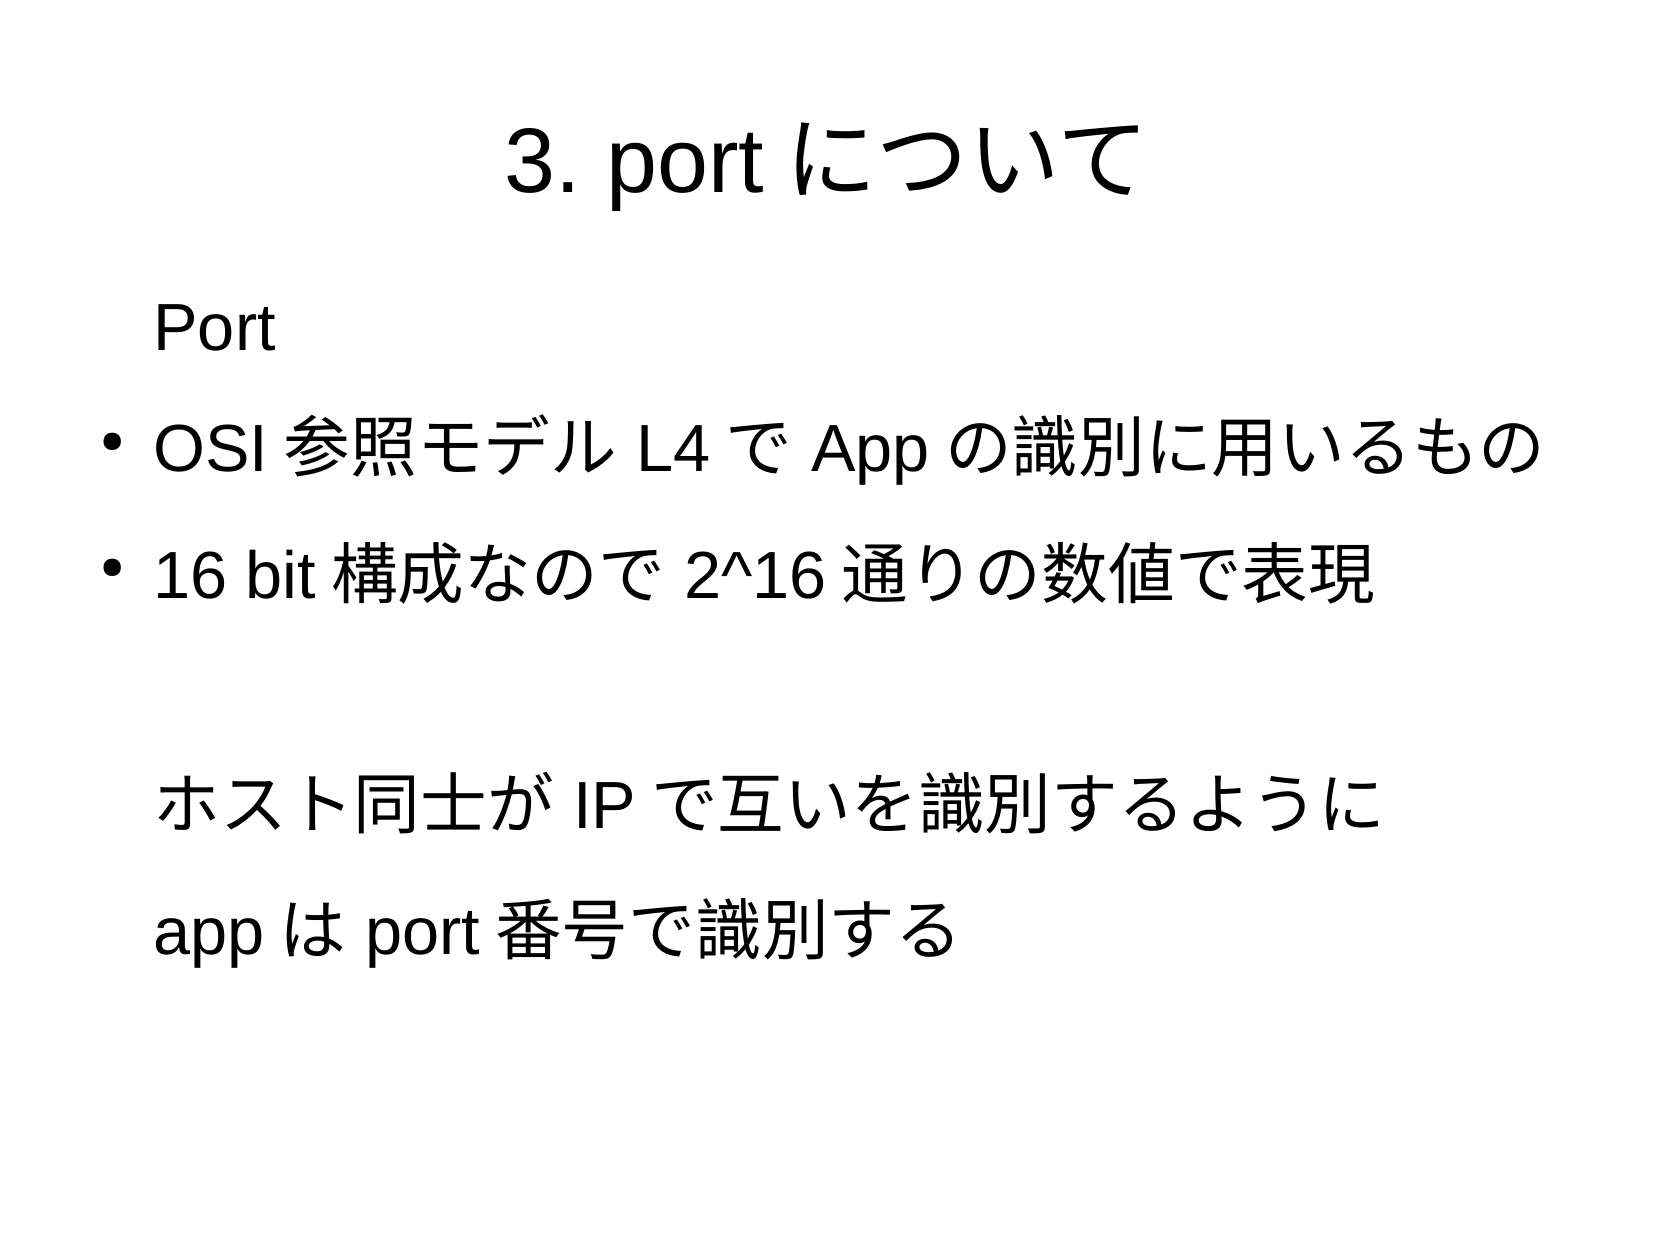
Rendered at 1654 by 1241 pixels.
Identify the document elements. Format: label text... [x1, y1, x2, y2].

list Port OSI参照モデルL4でAppの識別に用いるもの 16 bit構成なので2^16通りの数値で表現 ホスト同士がIPで互いを識別するように appはport番号で識別する [82, 290, 1571, 1010]
title 3. portについて [82, 49, 1571, 257]
